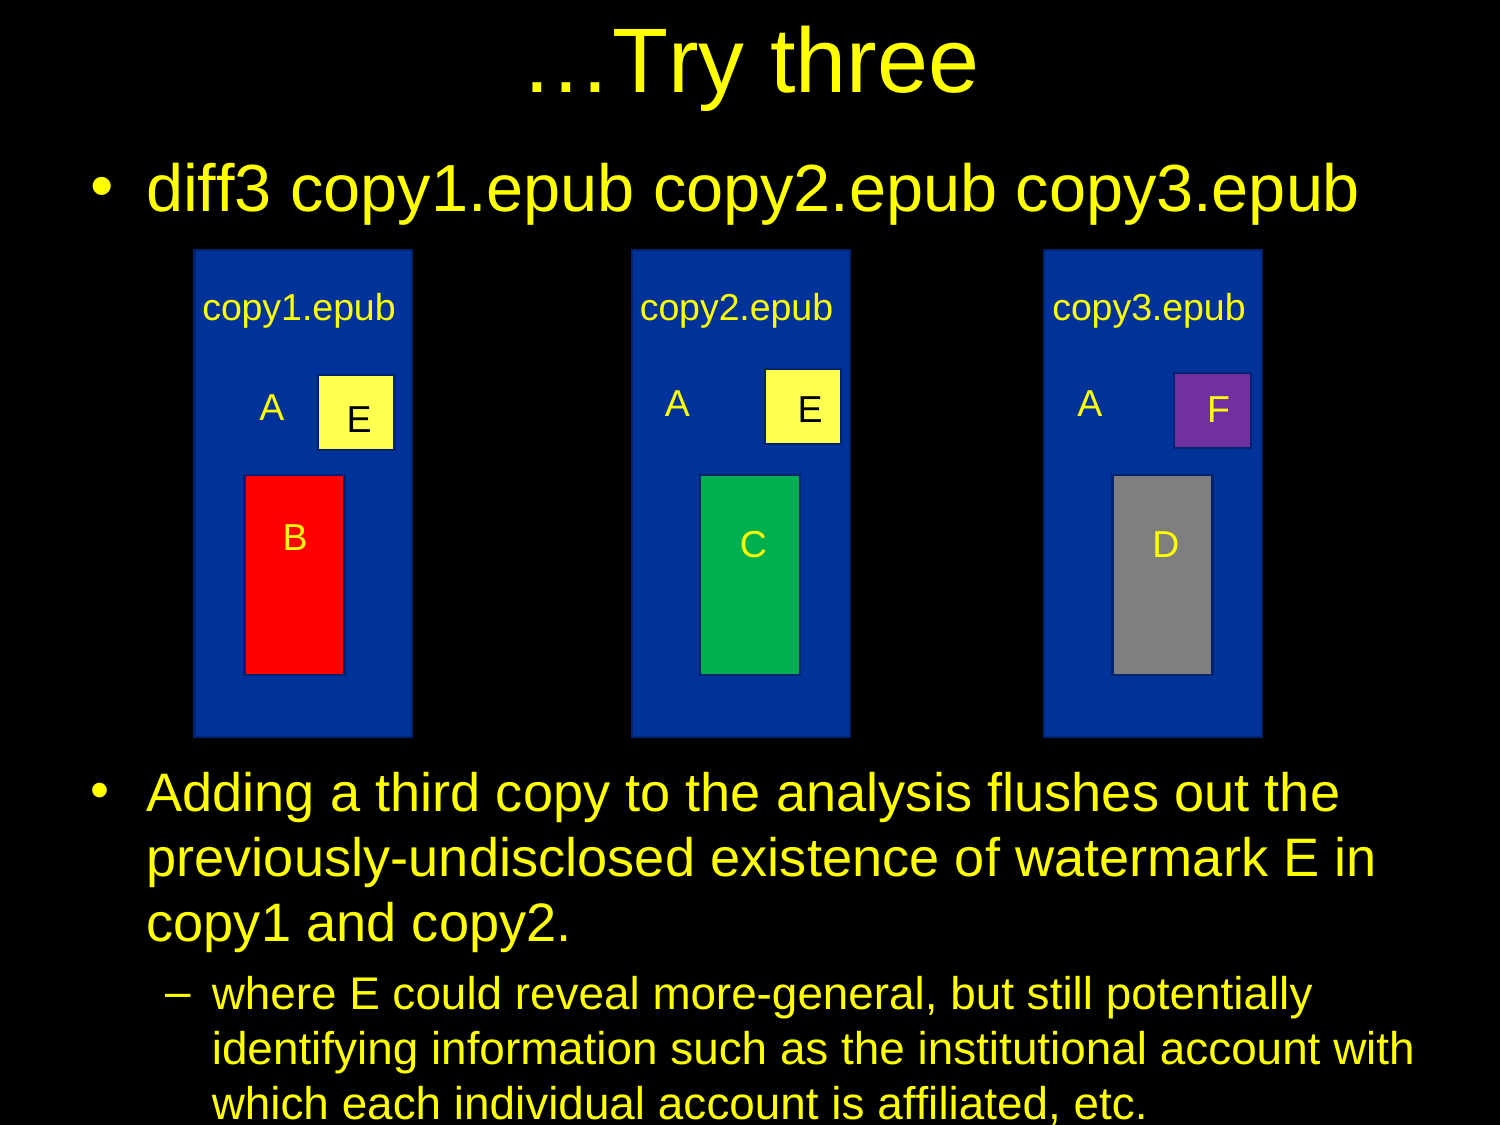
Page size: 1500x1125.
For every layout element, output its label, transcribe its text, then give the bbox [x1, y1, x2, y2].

text_box C [725, 511, 776, 573]
text_box copy2.epub [624, 275, 876, 336]
text_box [1044, 249, 1263, 275]
text_box copy3.epub [1037, 275, 1288, 336]
text_box B [267, 505, 319, 566]
text_box A [650, 371, 701, 433]
text_box [631, 249, 850, 275]
list diff3 copy1.epub copy2.epub copy3.epub Adding a third copy to the analysis flushes out the previously-undisclosed existence of watermark E in copy1 and copy2. where E could reveal more-general, but still potentially identifying information such as the institutional account with which each individual account is affiliated, etc. [74, 137, 1450, 1125]
title …Try three [75, 0, 1426, 137]
text_box copy1.epub [187, 275, 438, 336]
text_box A [244, 374, 295, 436]
text_box D [1137, 511, 1188, 573]
text_box A [1062, 371, 1113, 433]
text_box [194, 249, 413, 275]
text_box [194, 336, 413, 738]
text_box [1044, 336, 1263, 738]
text_box E [783, 377, 834, 438]
text_box [631, 336, 850, 738]
text_box E [331, 387, 383, 448]
text_box F [1192, 377, 1243, 438]
